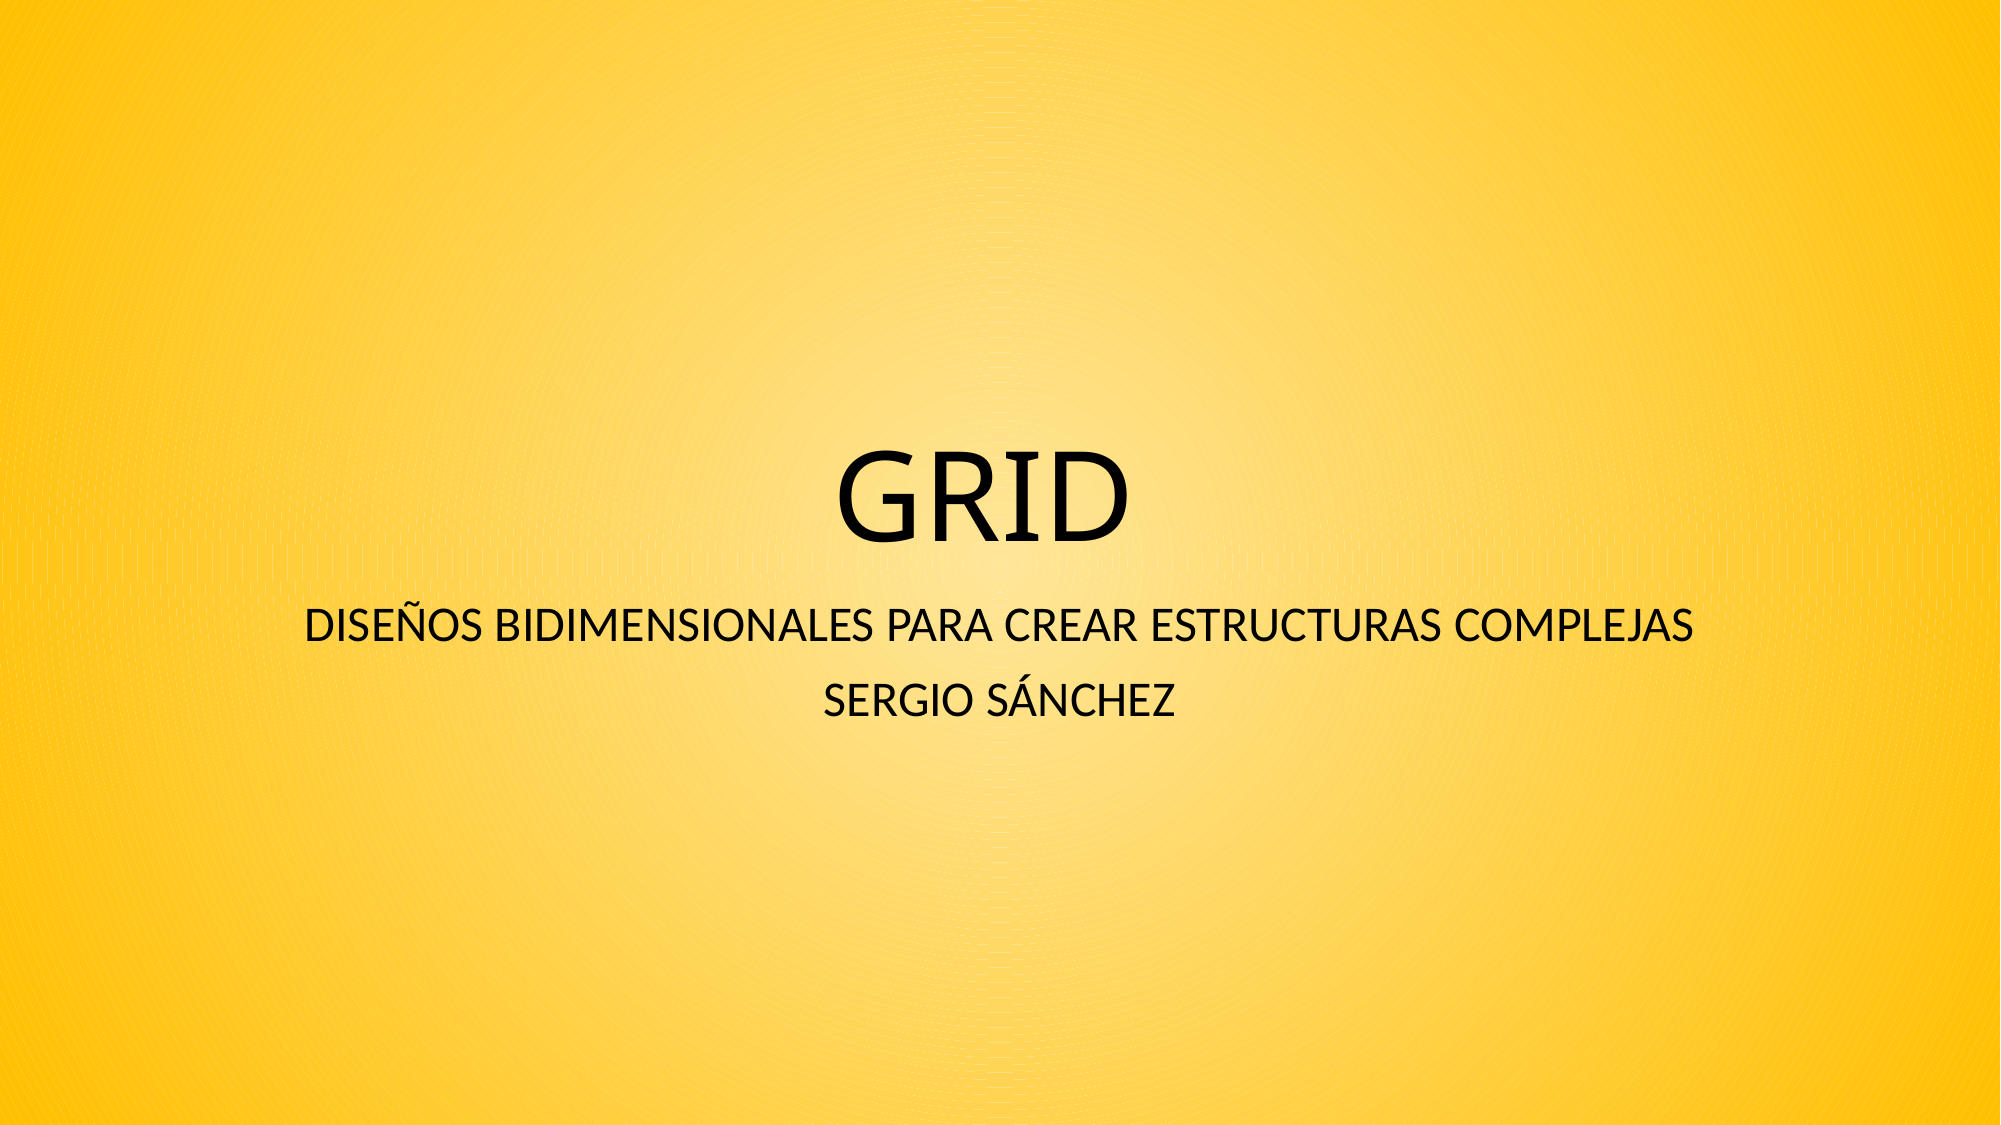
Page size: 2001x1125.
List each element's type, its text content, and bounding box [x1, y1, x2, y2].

title GRID [249, 184, 1750, 576]
subtitle DISEÑOS BIDIMENSIONALES PARA CREAR ESTRUCTURAS COMPLEJAS SERGIO SÁNCHEZ [249, 590, 1750, 863]
